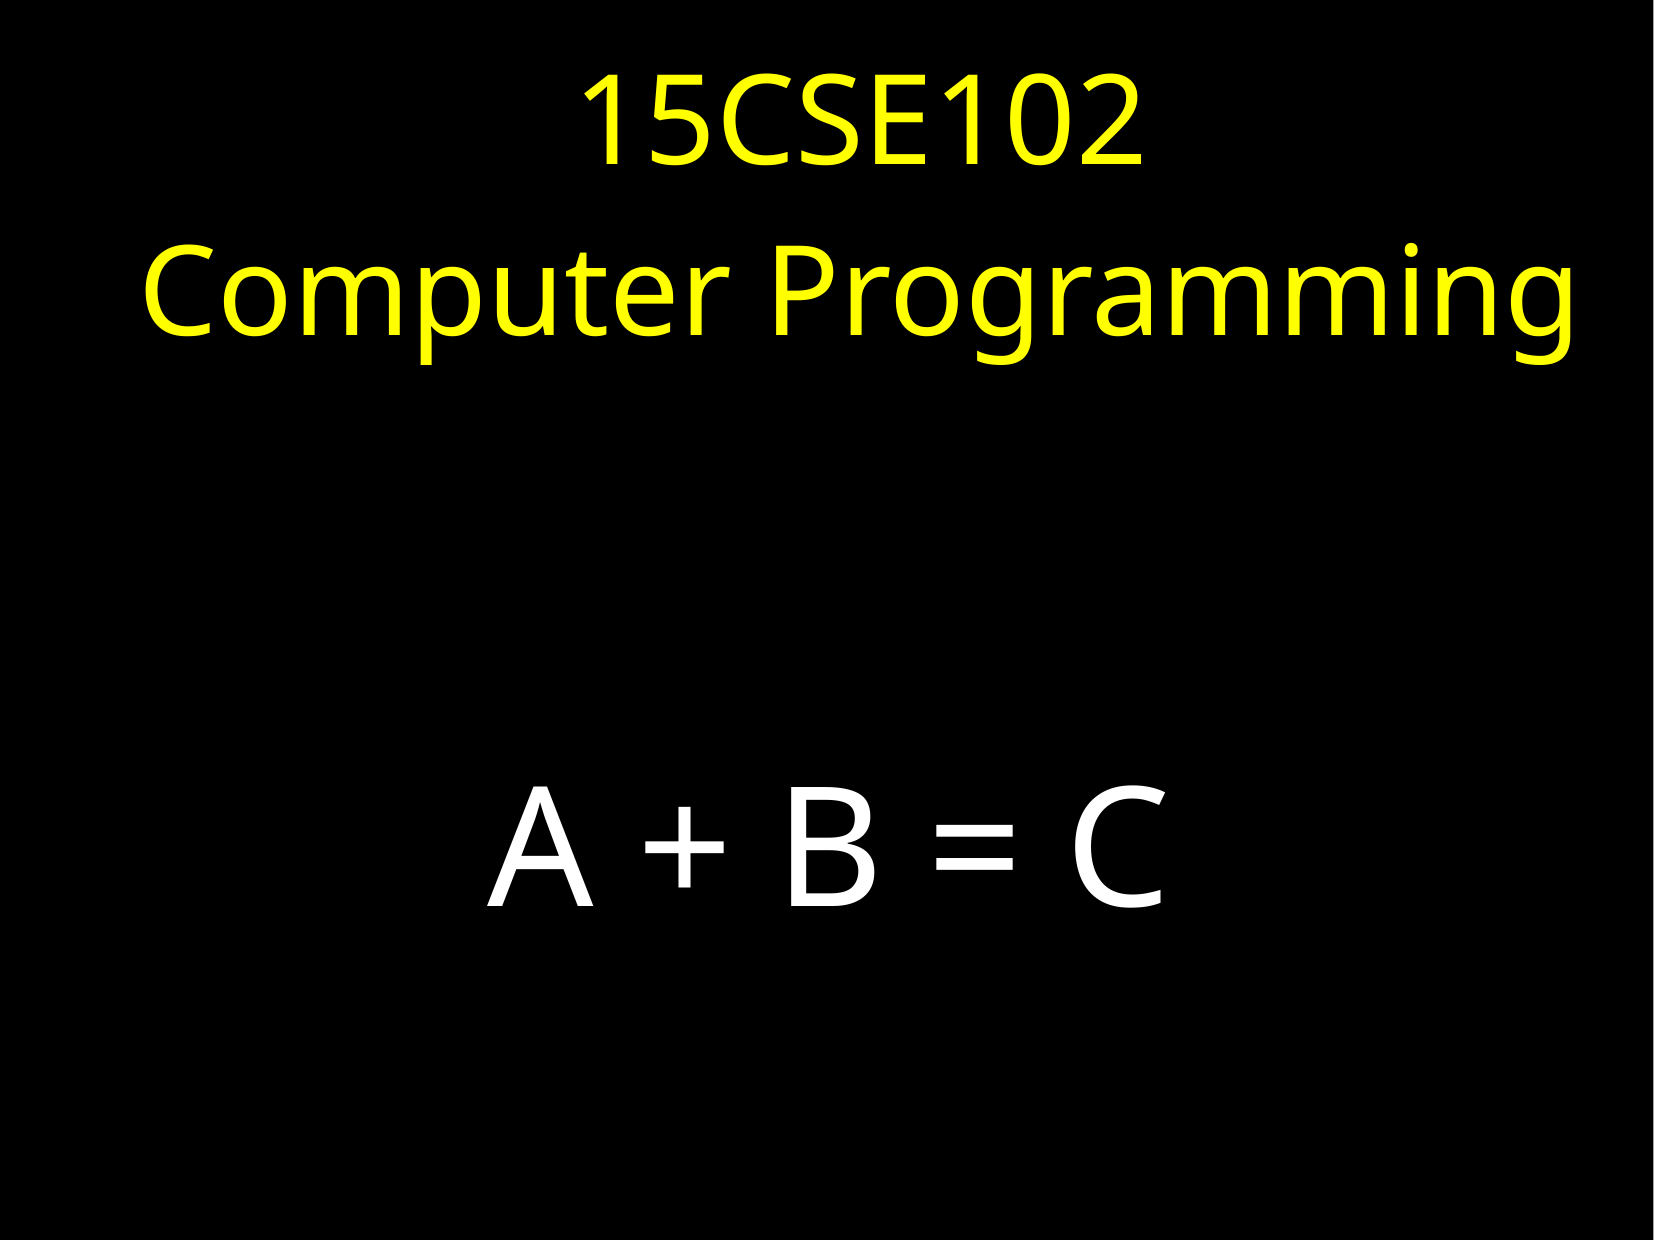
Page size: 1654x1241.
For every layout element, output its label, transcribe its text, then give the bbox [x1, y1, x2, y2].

text_box 15CSE102 Computer Programming [124, 23, 1567, 362]
text_box A + B = C [472, 720, 1264, 957]
